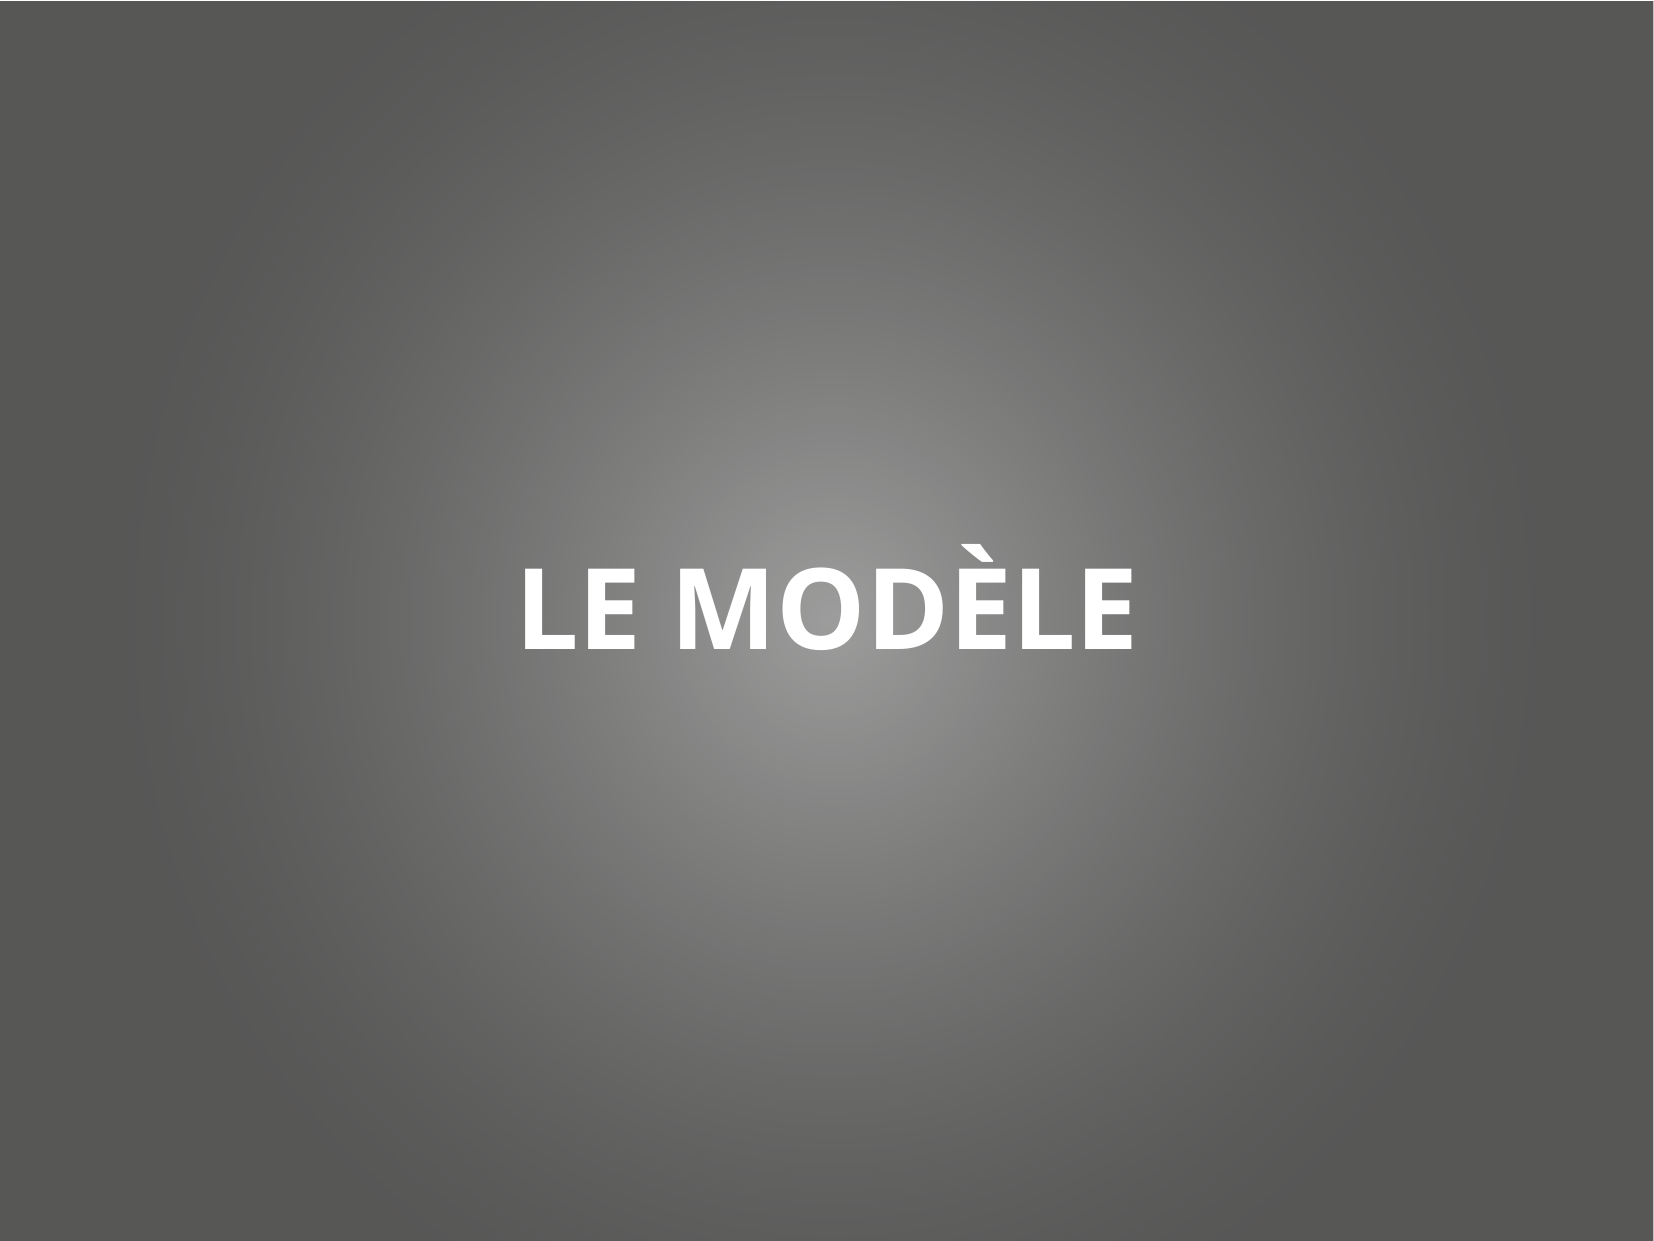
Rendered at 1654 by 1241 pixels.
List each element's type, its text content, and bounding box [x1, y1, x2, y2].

picture [0, 1, 1654, 1241]
title LE MODÈLE [82, 501, 1571, 710]
